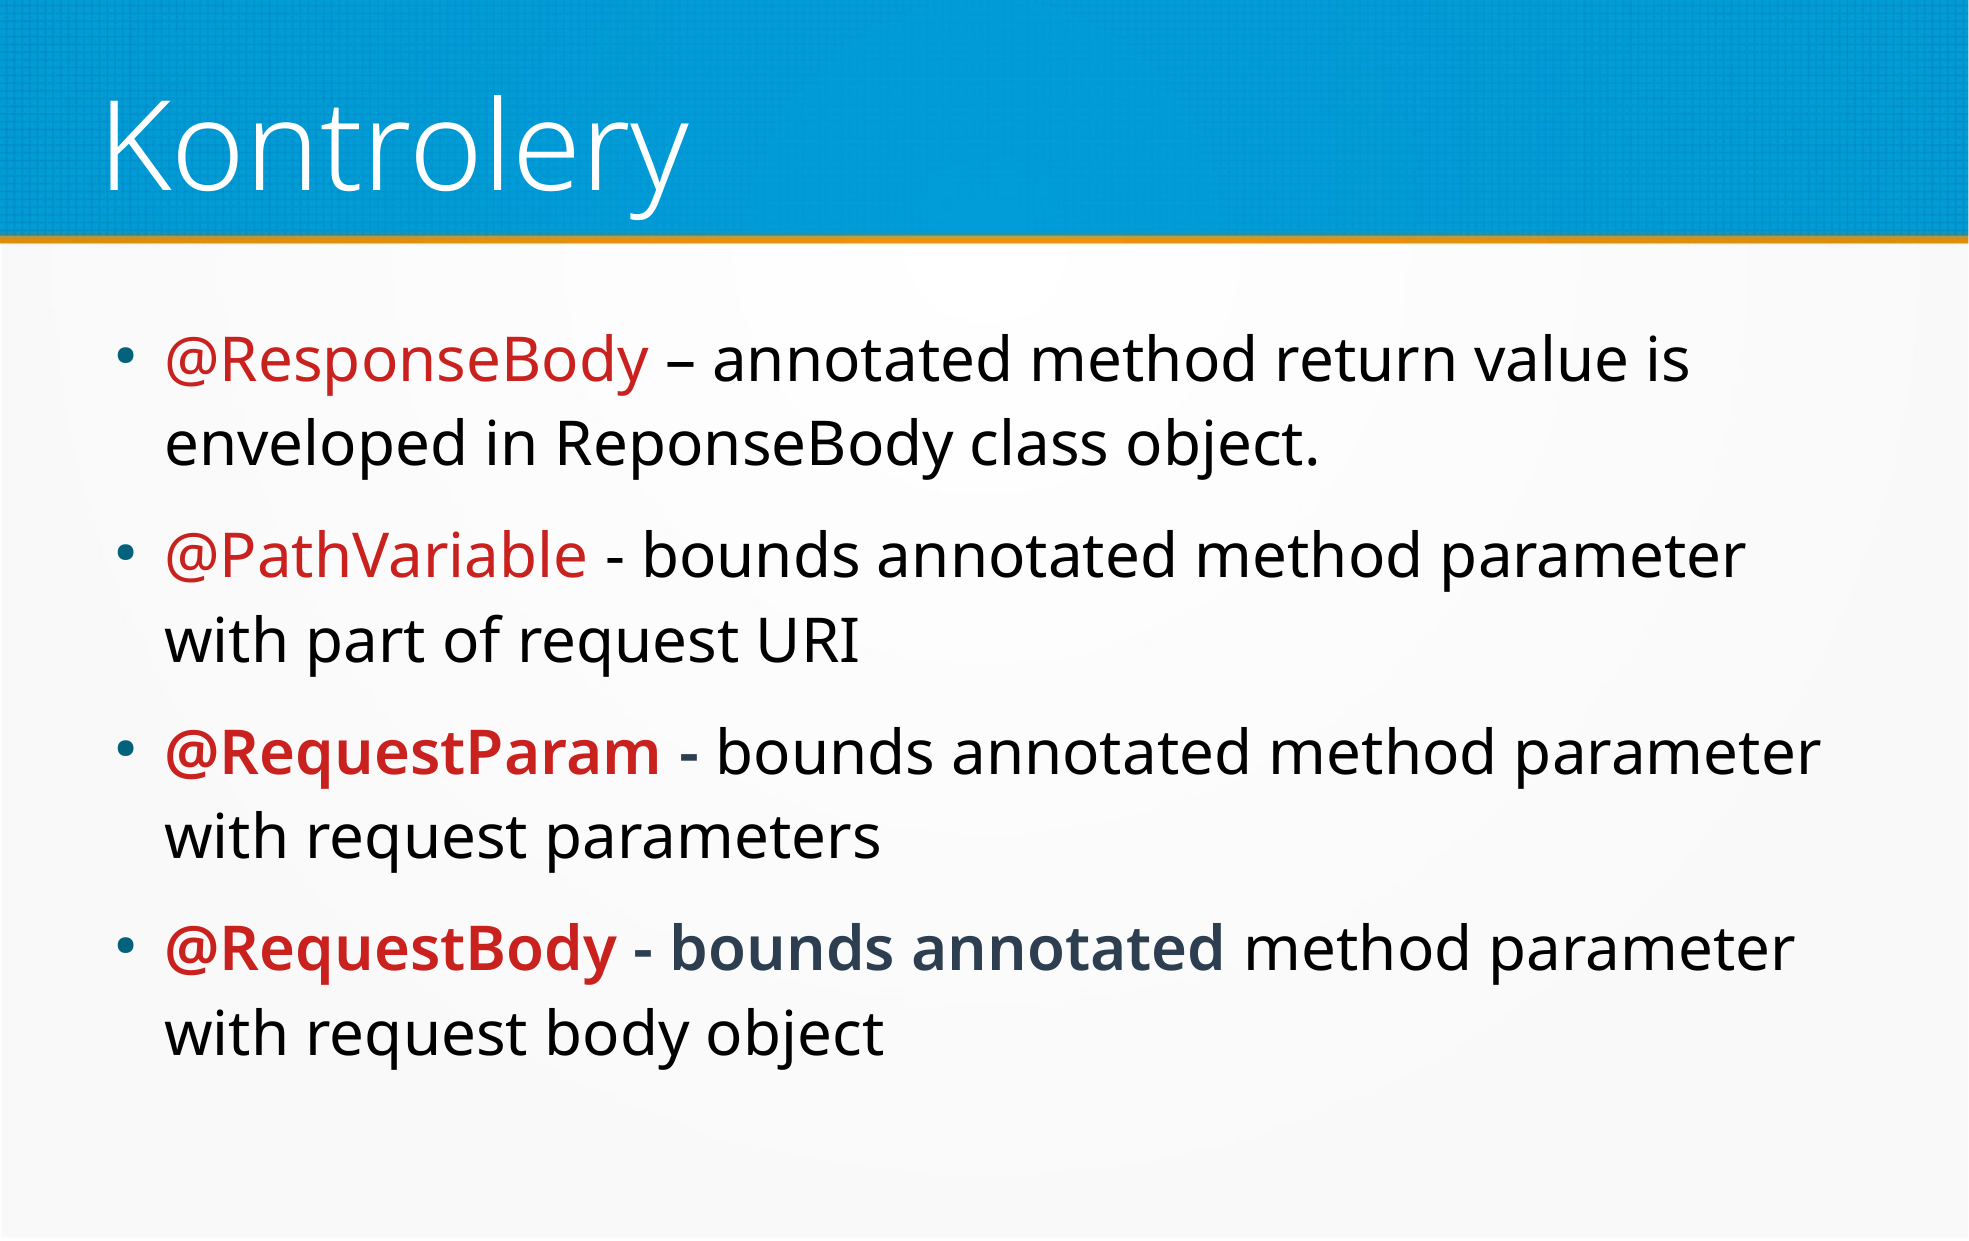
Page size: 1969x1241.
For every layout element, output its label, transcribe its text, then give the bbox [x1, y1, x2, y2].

list @ResponseBody – annotated method return value is enveloped in ReponseBody class object. @PathVariable - bounds annotated method parameter with part of request URI @RequestParam - bounds annotated method parameter with request parameters @RequestBody - bounds annotated method parameter with request body object [98, 315, 1861, 1081]
picture [0, 233, 1969, 1241]
title Kontrolery [98, 19, 1870, 227]
